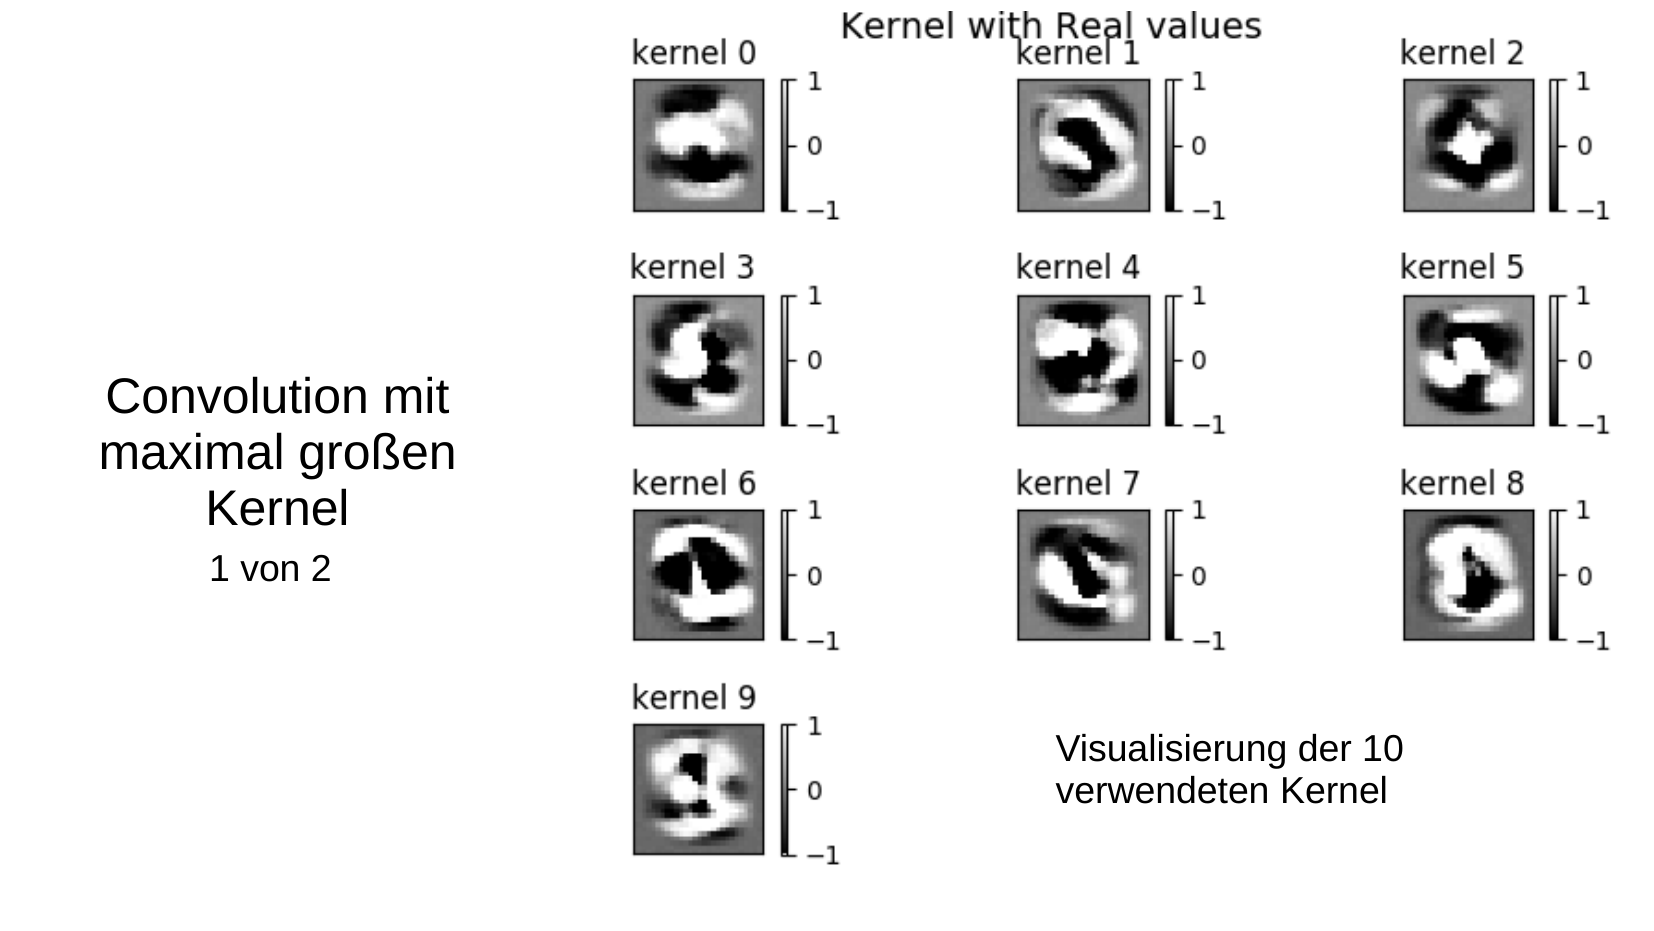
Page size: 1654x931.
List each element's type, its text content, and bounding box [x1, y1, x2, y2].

text_box Convolution mit maximal großen Kernel 1 von 2 [59, 361, 497, 600]
picture [460, 11, 1642, 898]
text_box Visualisierung der 10 verwendeten Kernel [1040, 720, 1453, 904]
